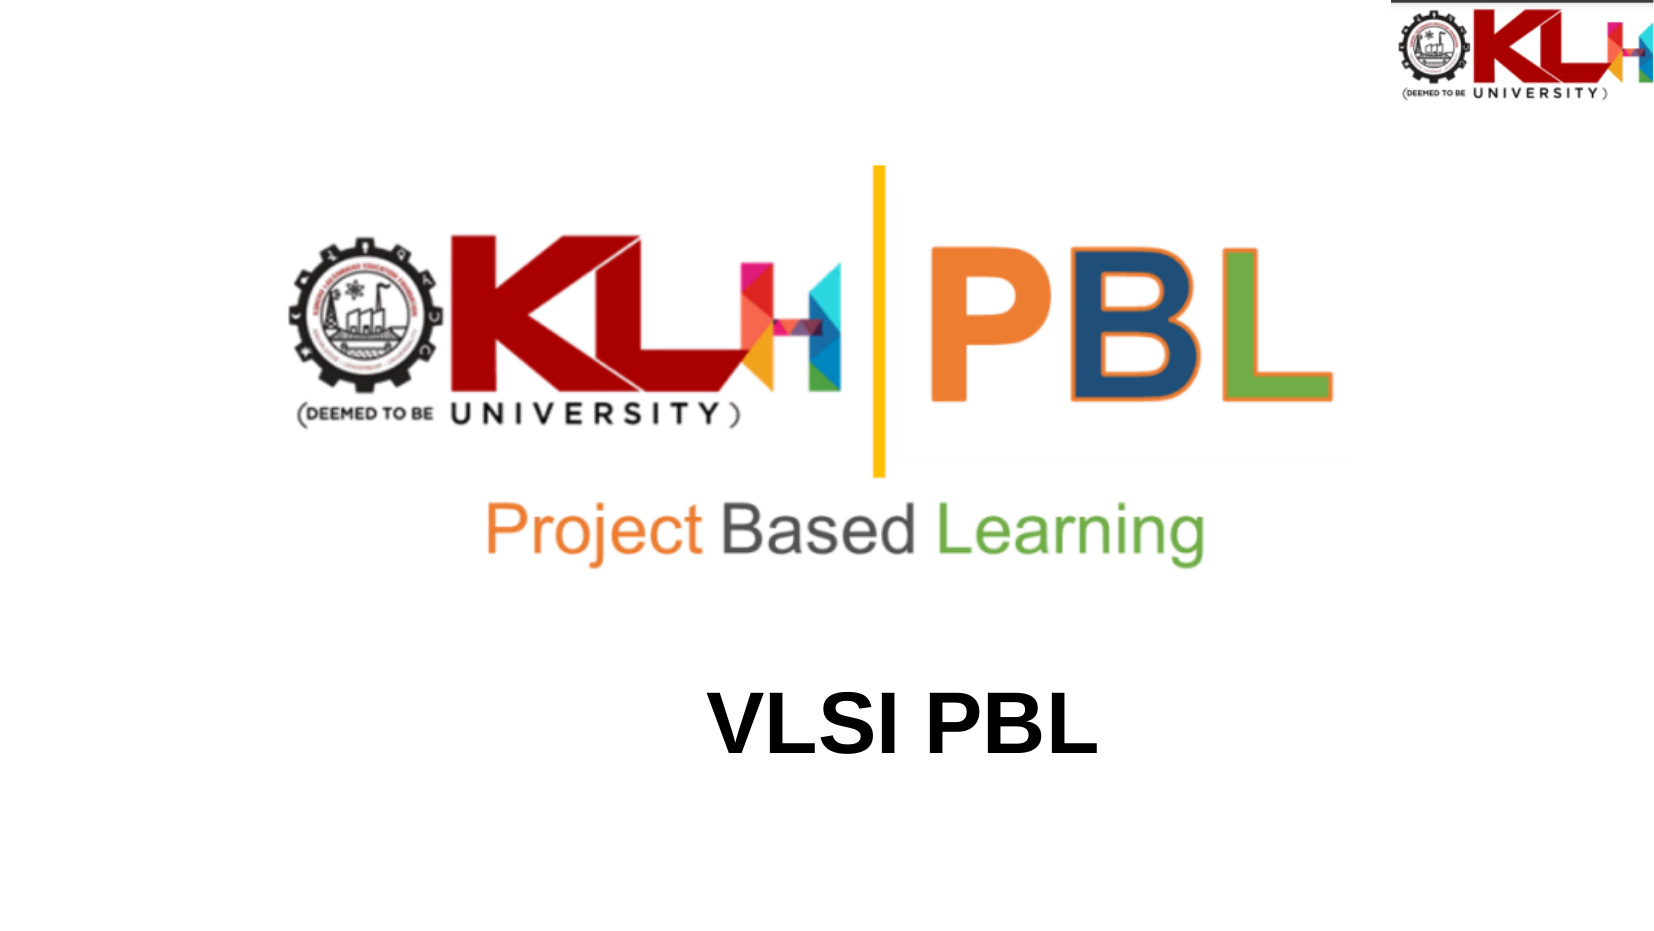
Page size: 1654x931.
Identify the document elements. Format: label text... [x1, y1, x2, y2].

text_box VLSI PBL [439, 659, 1368, 830]
picture [186, 0, 1654, 641]
